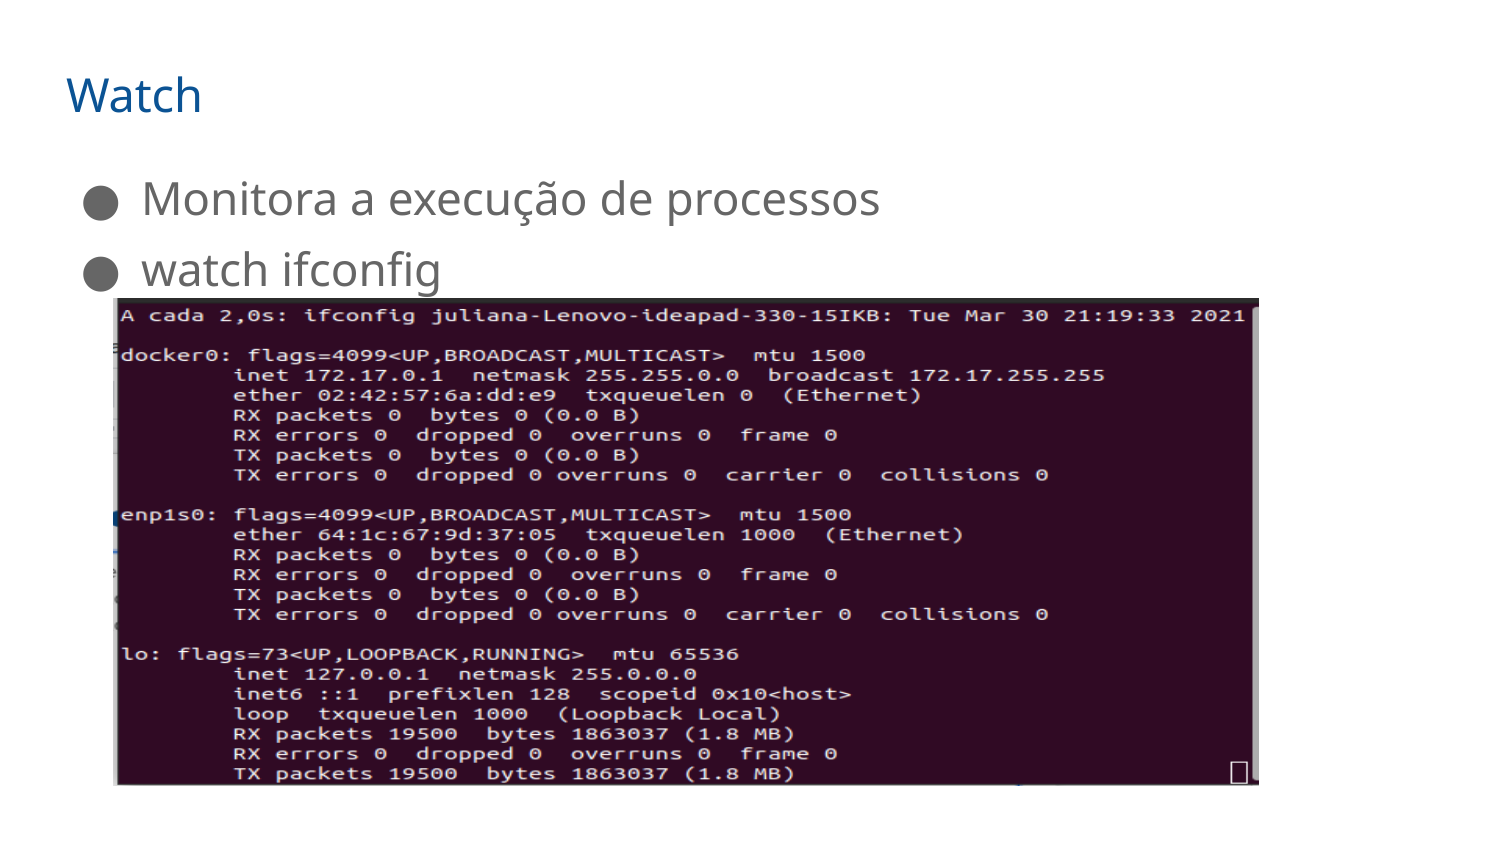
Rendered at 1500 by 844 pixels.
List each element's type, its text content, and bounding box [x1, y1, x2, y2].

picture [113, 298, 1259, 786]
title Watch [51, 47, 1449, 141]
list Monitora a execução de processos watch ifconfig [51, 141, 1449, 703]
